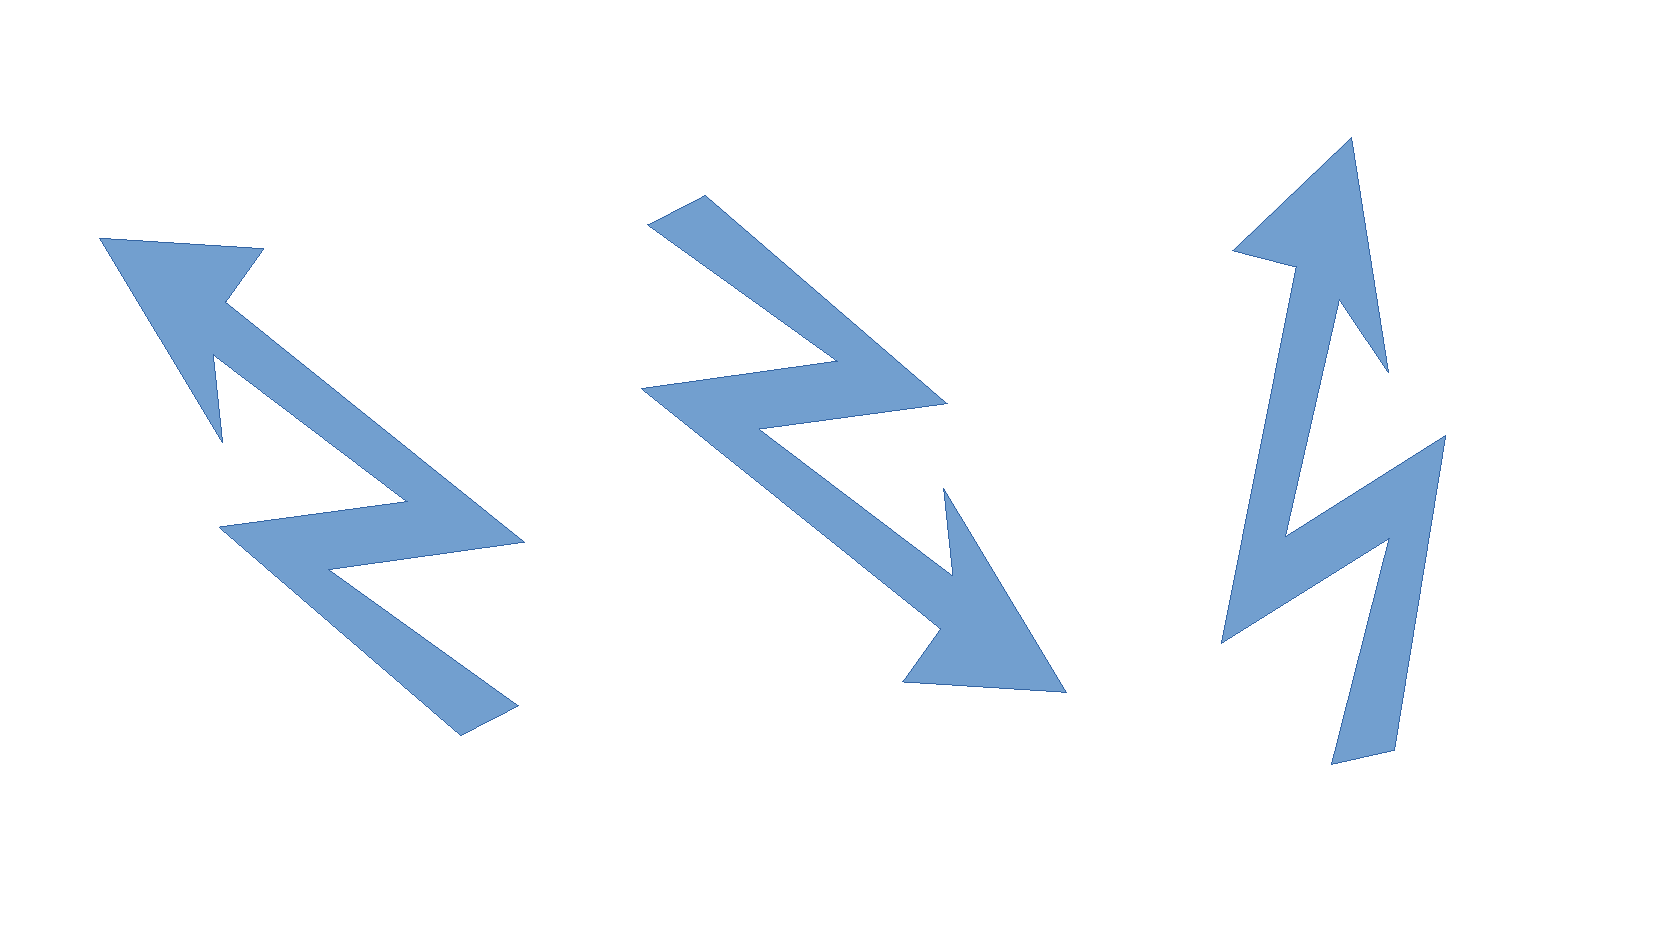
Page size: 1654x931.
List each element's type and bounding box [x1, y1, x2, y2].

text_box [99, 238, 525, 736]
text_box [641, 195, 1067, 693]
text_box [1221, 137, 1446, 765]
